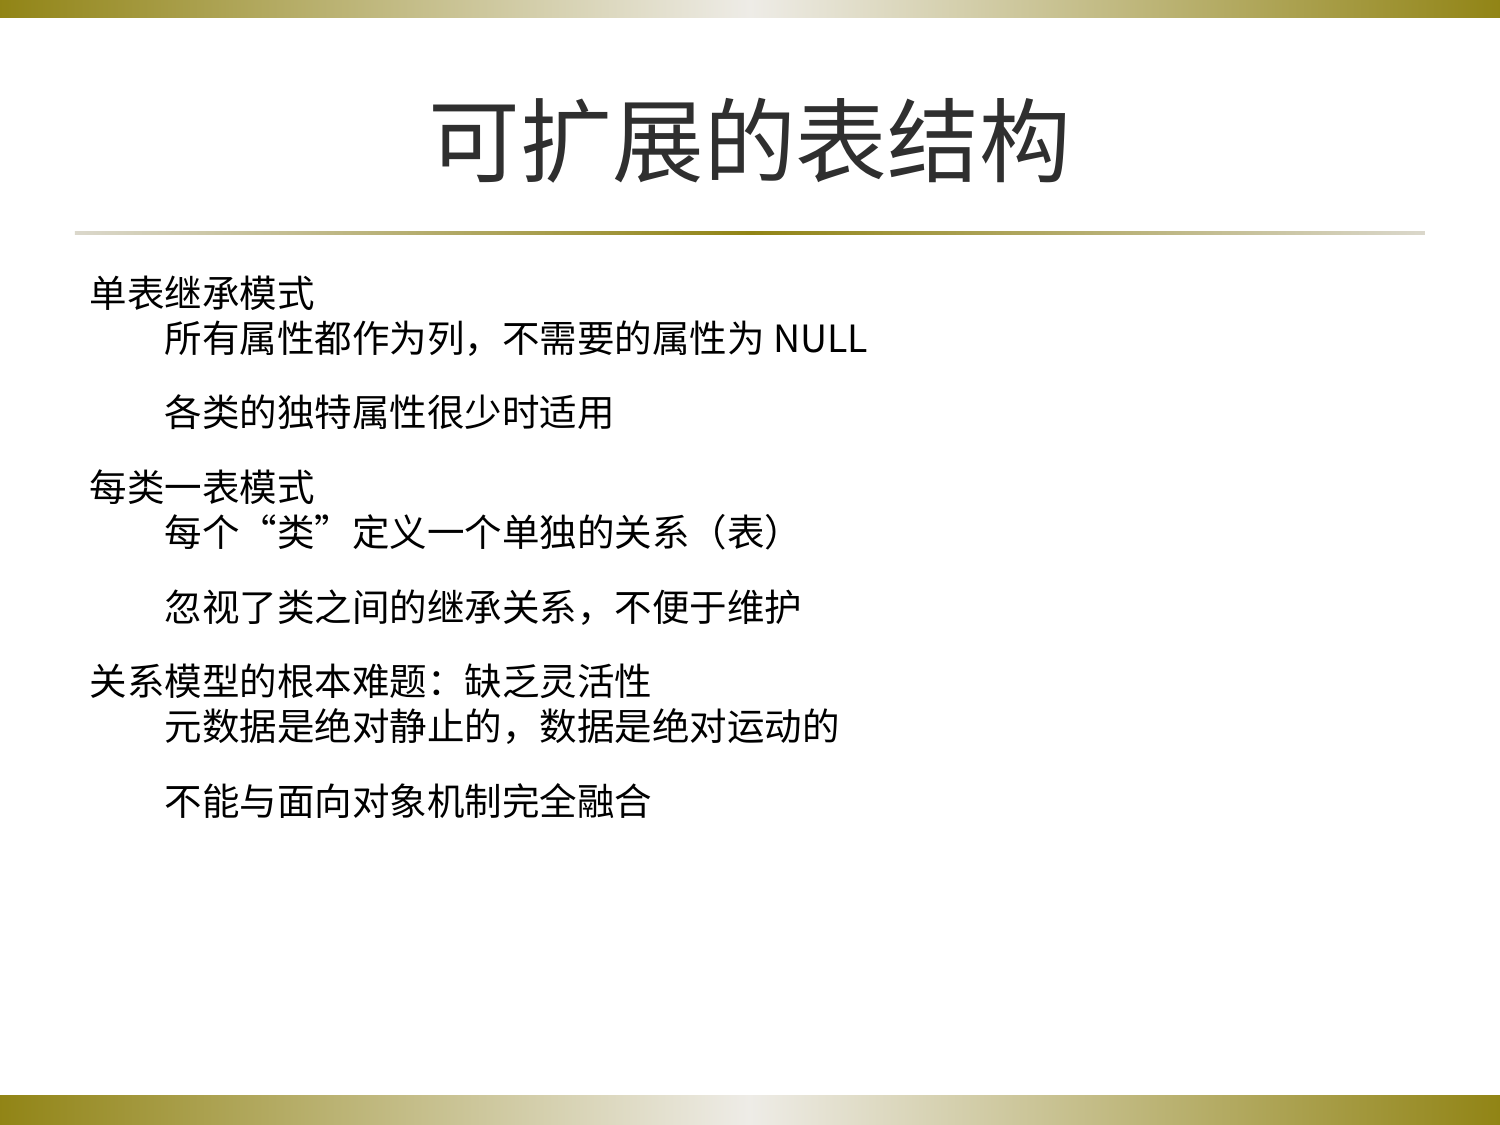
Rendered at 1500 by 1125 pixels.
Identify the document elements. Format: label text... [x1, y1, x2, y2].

title 可扩展的表结构 [75, 45, 1425, 233]
list 单表继承模式 所有属性都作为列，不需要的属性为NULL 各类的独特属性很少时适用 每类一表模式 每个“类”定义一个单独的关系（表） 忽视了类之间的继承关系，不便于维护 关系模型的根本难题：缺乏灵活性 元数据是绝对静止的，数据是绝对运动的 不能与面向对象机制完全融合 [75, 262, 1425, 1032]
